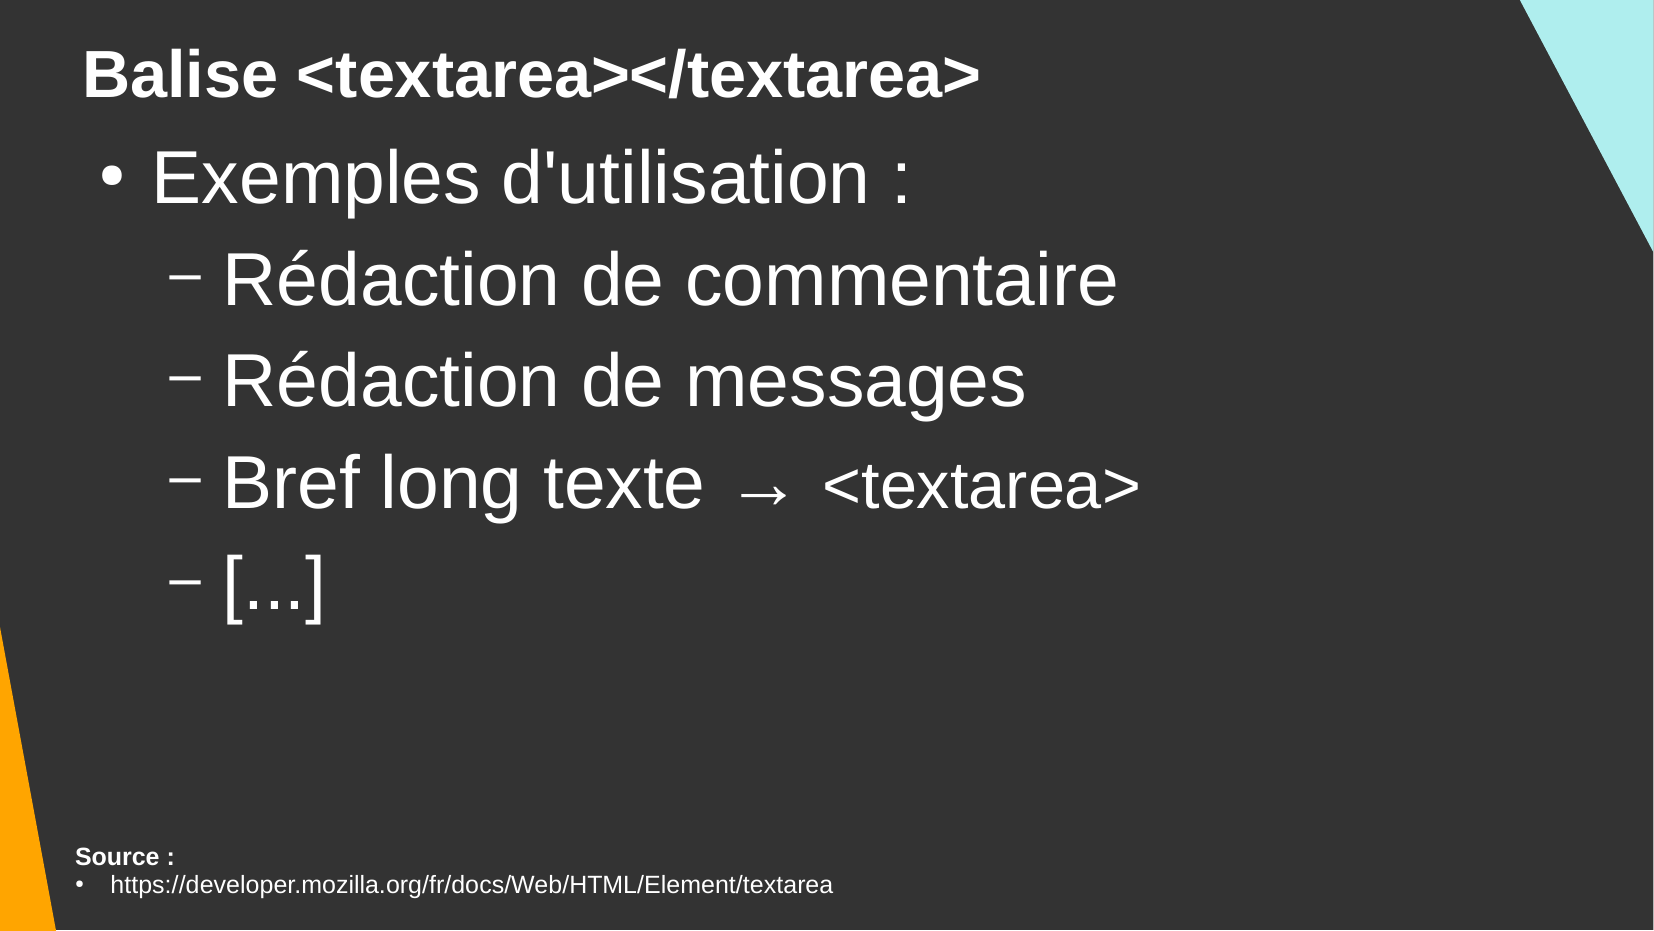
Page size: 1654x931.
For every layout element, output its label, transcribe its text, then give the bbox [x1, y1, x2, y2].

text_box [0, 627, 57, 931]
text_box [1519, 0, 1654, 254]
list Exemples d'utilisation : Rédaction de commentaire Rédaction de messages Bref long texte → <textarea> [...] [80, 135, 1605, 798]
text_box Source : https://developer.mozilla.org/fr/docs/Web/HTML/Element/textarea [60, 835, 1546, 907]
title Balise <textarea></textarea> [82, 37, 1571, 114]
